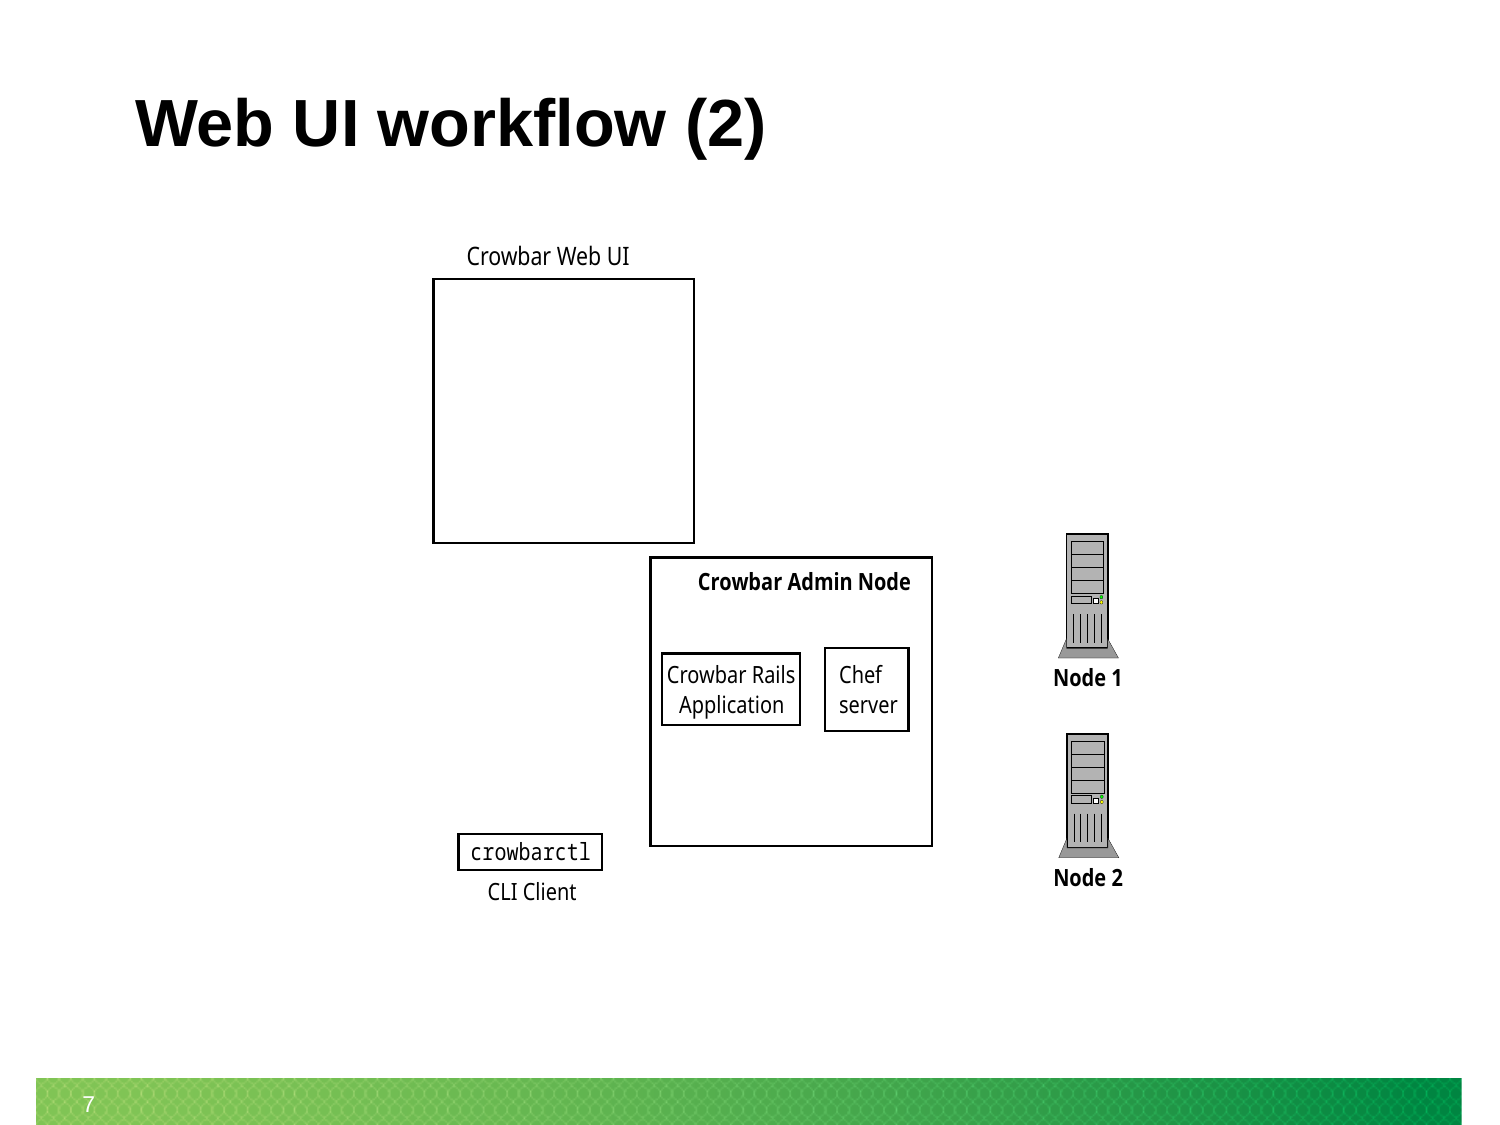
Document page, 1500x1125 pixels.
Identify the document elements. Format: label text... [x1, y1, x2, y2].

picture [36, 1078, 1462, 1125]
picture [413, 236, 1123, 945]
title Web UI workflow (2) [135, 41, 1372, 204]
